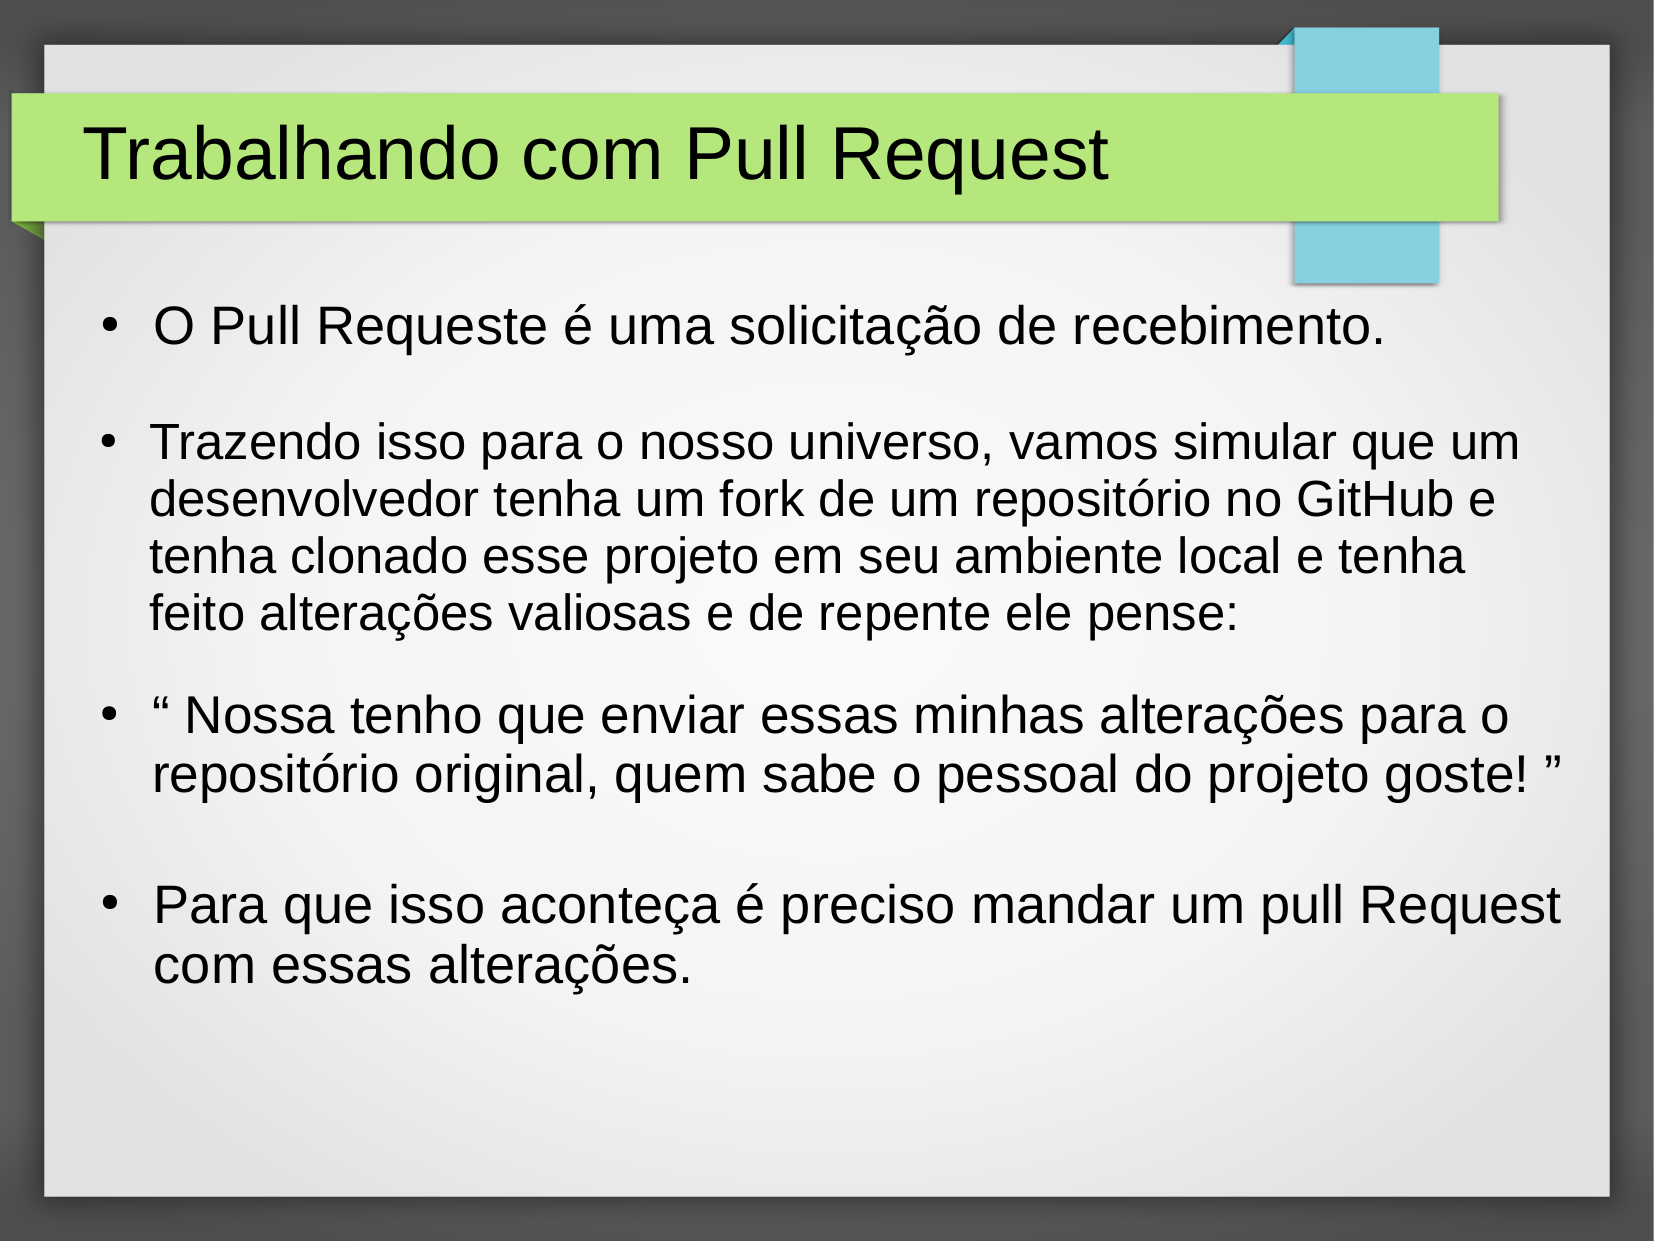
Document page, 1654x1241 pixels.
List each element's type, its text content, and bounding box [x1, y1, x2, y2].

list O Pull Requeste é uma solicitação de recebimento. [82, 295, 1571, 390]
title Trabalhando com Pull Request [82, 94, 1264, 213]
picture [0, 0, 1654, 1241]
list Para que isso aconteça é preciso mandar um pull Request com essas alterações. [82, 874, 1571, 1052]
list “ Nossa tenho que enviar essas minhas alterações para o repositório original, quem sabe o pessoal do projeto goste! ” [82, 685, 1571, 863]
list Trazendo isso para o nosso universo, vamos simular que um desenvolvedor tenha um fork de um repositório no GitHub e tenha clonado esse projeto em seu ambiente local e tenha feito alterações valiosas e de repente ele pense: [82, 413, 1571, 685]
